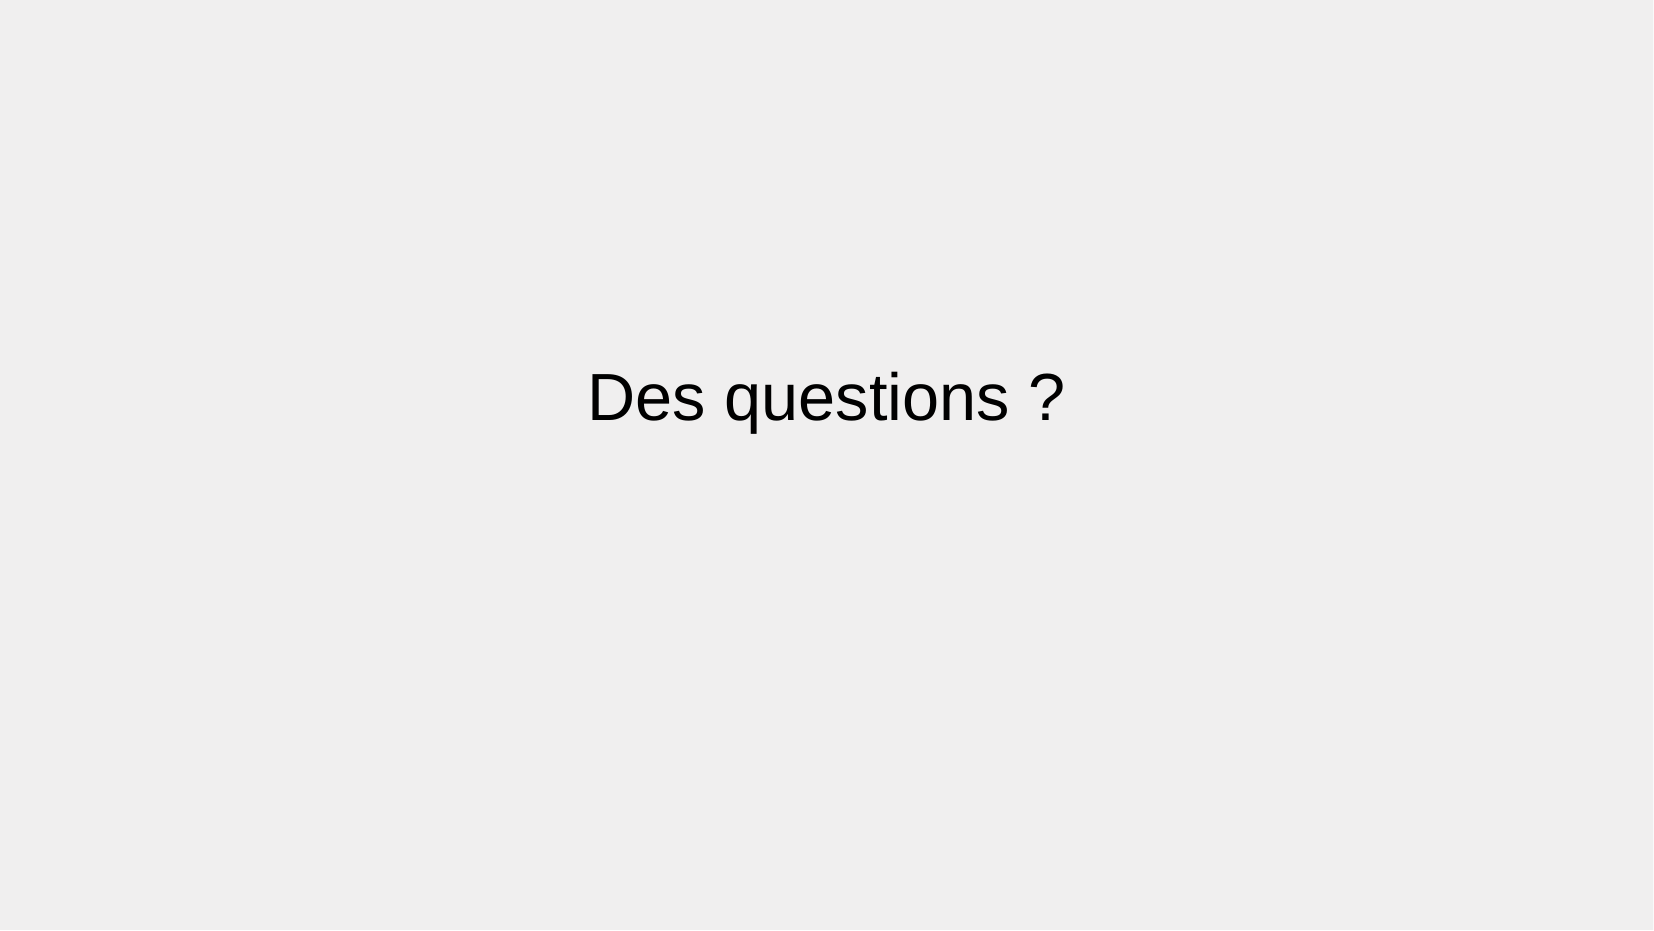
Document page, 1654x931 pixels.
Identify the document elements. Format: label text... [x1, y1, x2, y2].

subtitle Des questions ? [82, 37, 1571, 757]
